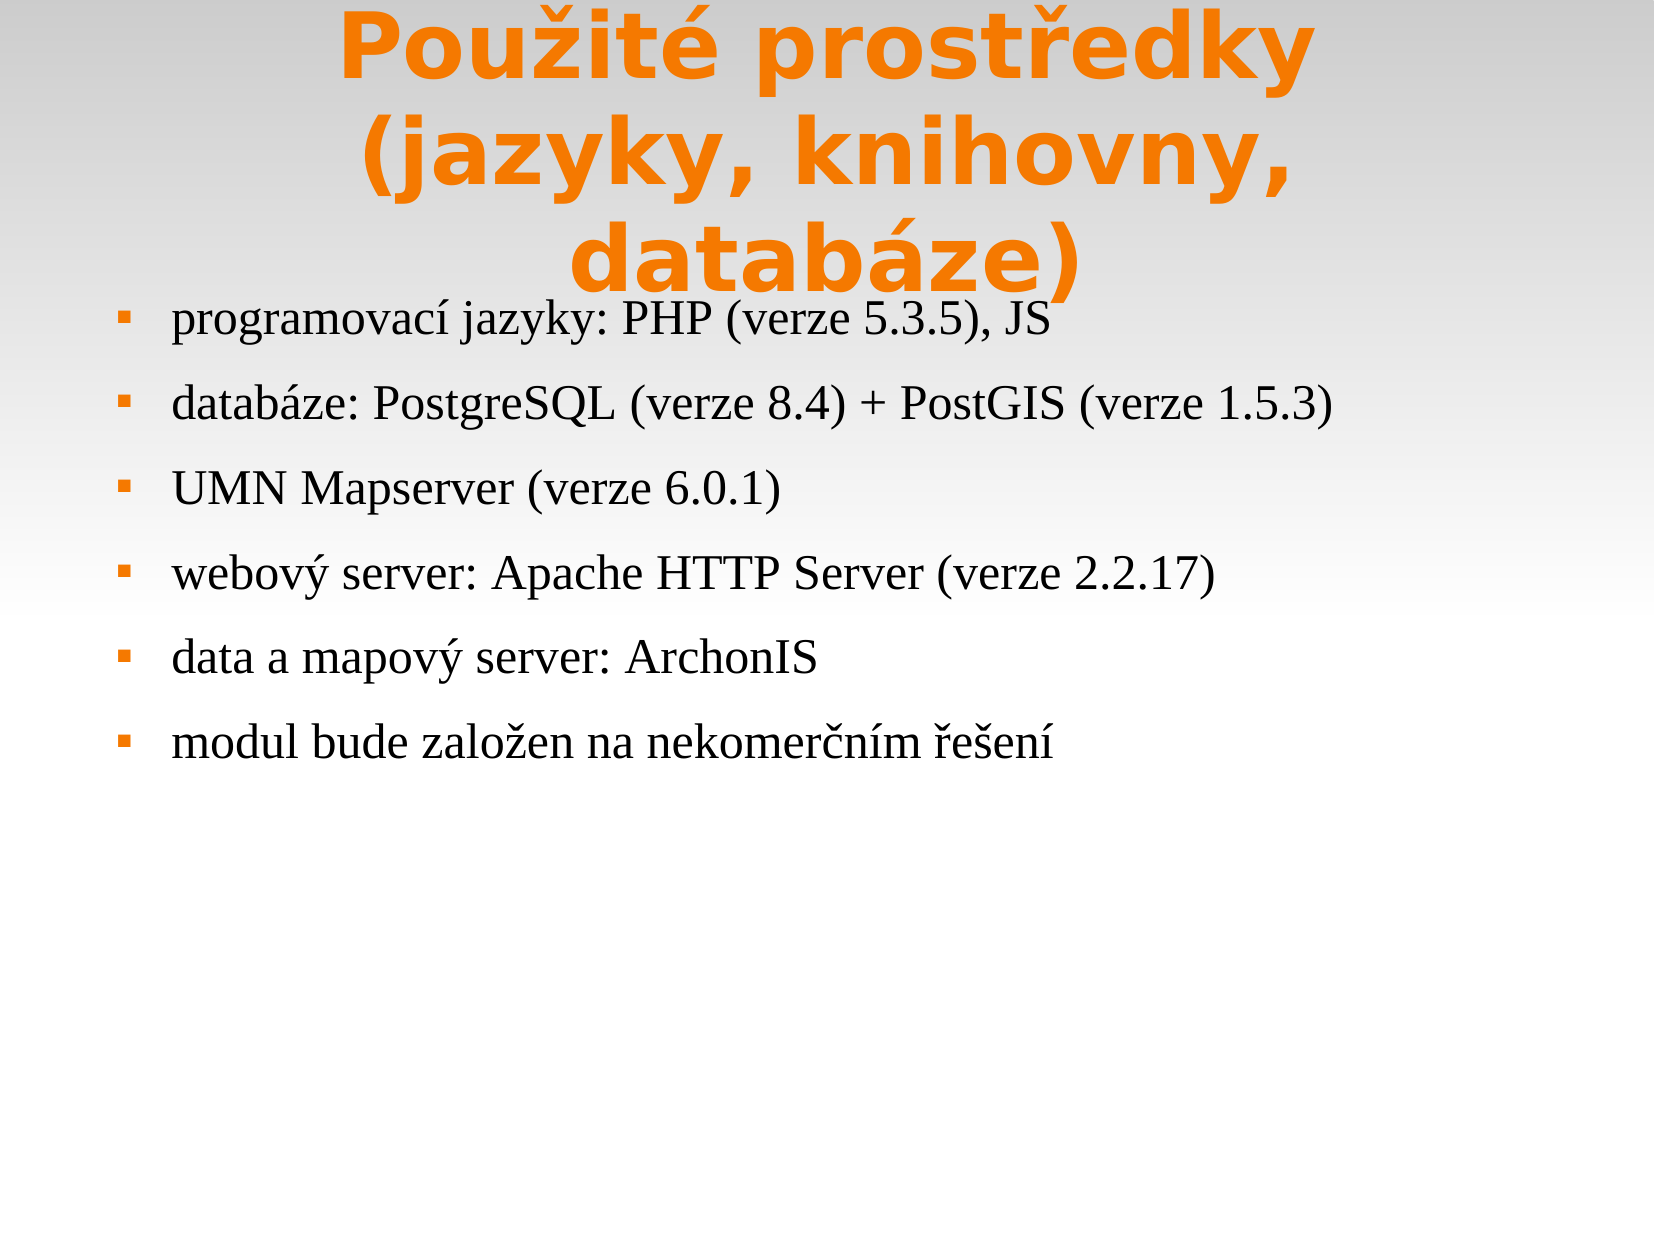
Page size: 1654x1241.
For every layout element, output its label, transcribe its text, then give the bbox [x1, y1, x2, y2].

title Použité prostředky (jazyky, knihovny, databáze) [82, 46, 1571, 260]
list programovací jazyky: PHP (verze 5.3.5), JS databáze: PostgreSQL (verze 8.4) + PostGIS (verze 1.5.3) UMN Mapserver (verze 6.0.1) webový server: Apache HTTP Server (verze 2.2.17) data a mapový server: ArchonIS modul bude založen na nekomerčním řešení [82, 290, 1571, 1109]
